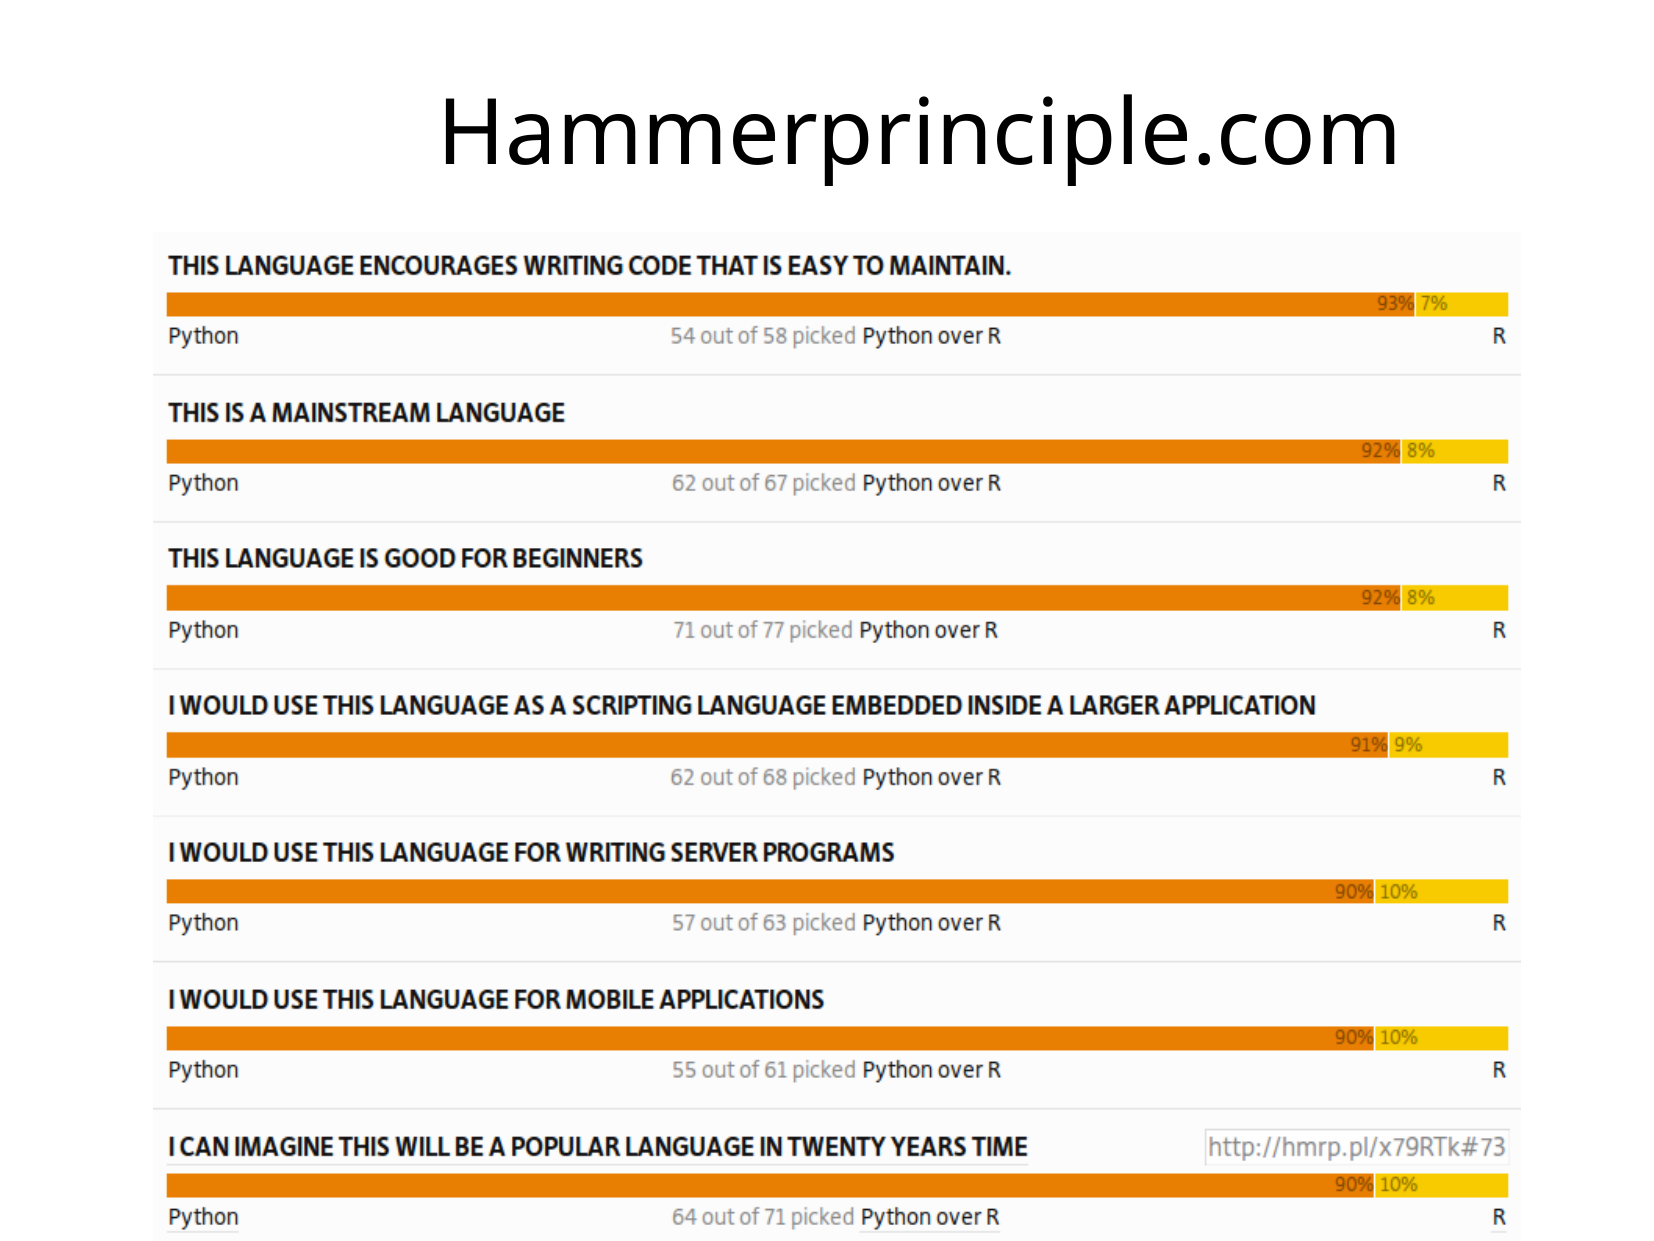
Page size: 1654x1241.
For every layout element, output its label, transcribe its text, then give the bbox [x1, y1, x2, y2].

picture [153, 232, 1521, 1241]
title Hammerprinciple.com [270, 25, 1571, 233]
